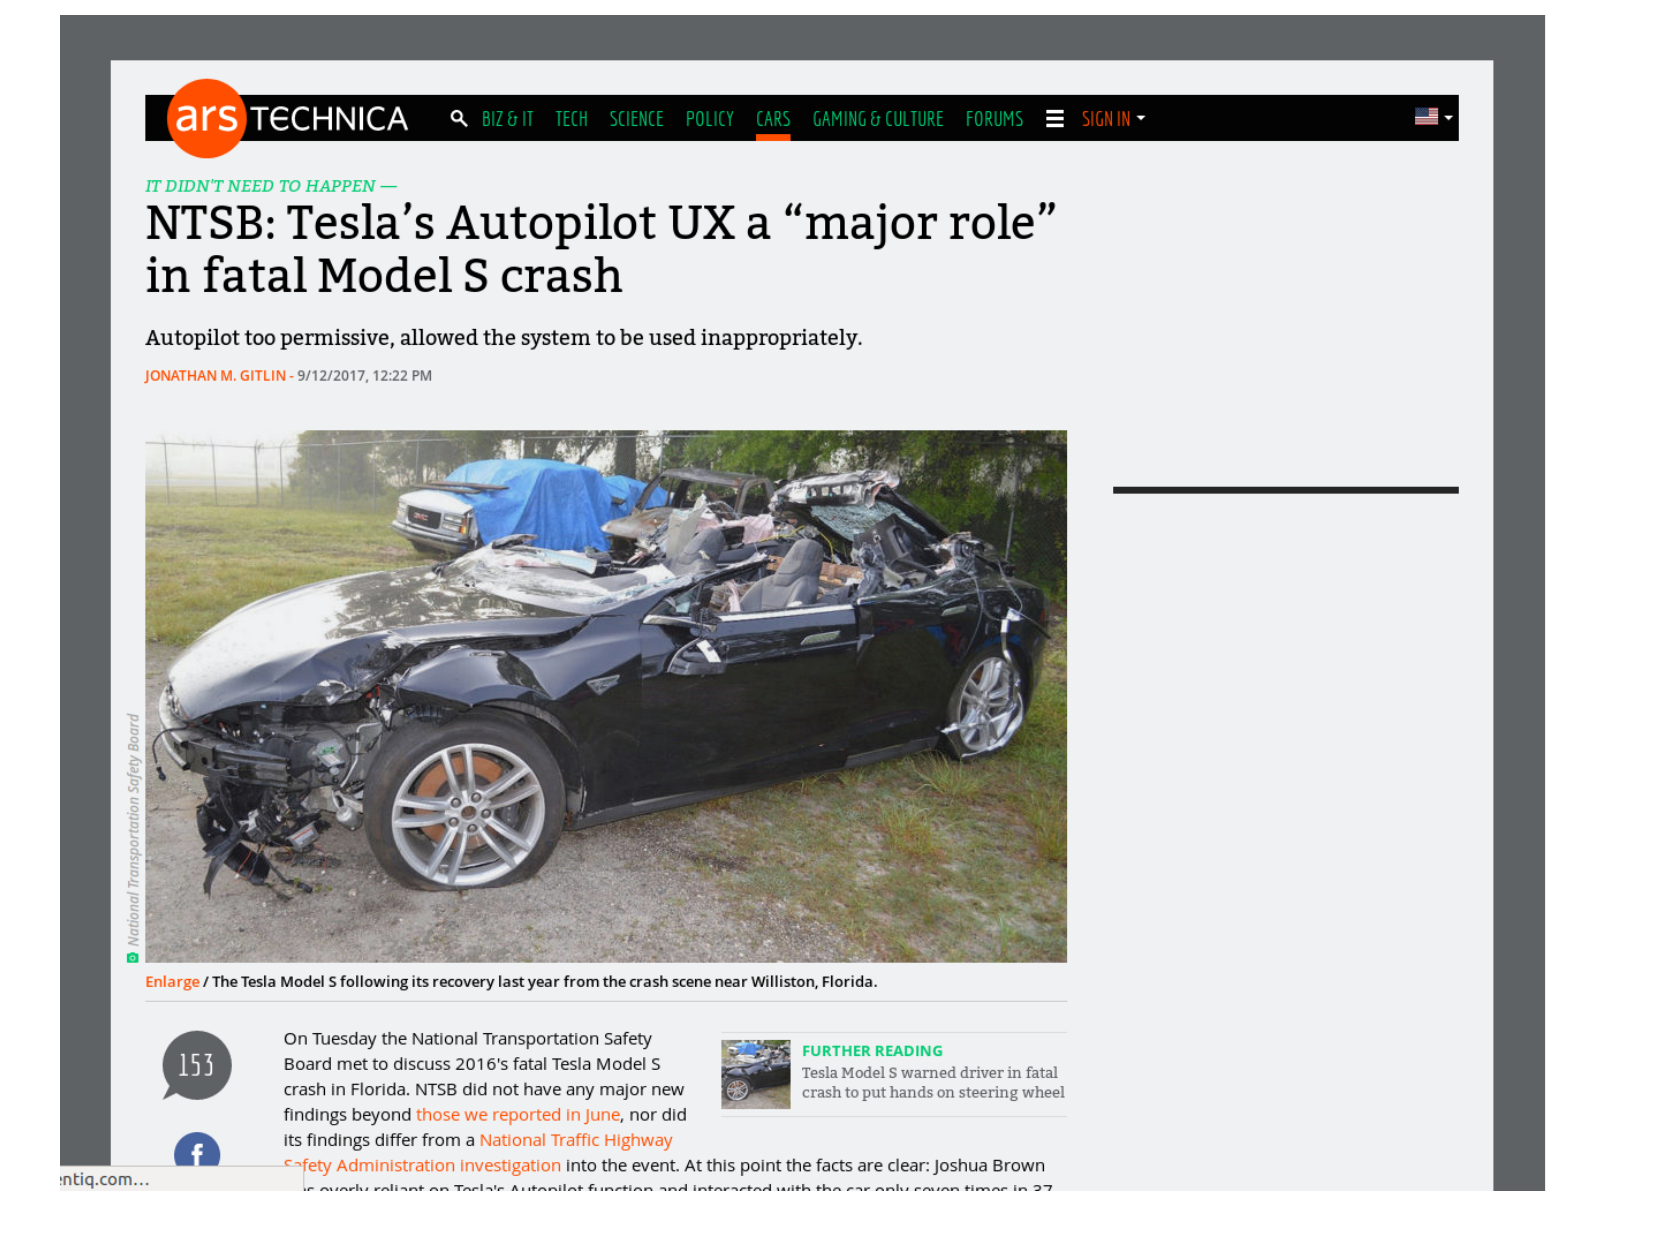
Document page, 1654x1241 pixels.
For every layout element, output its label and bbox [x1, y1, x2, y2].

picture [60, 15, 1546, 1191]
